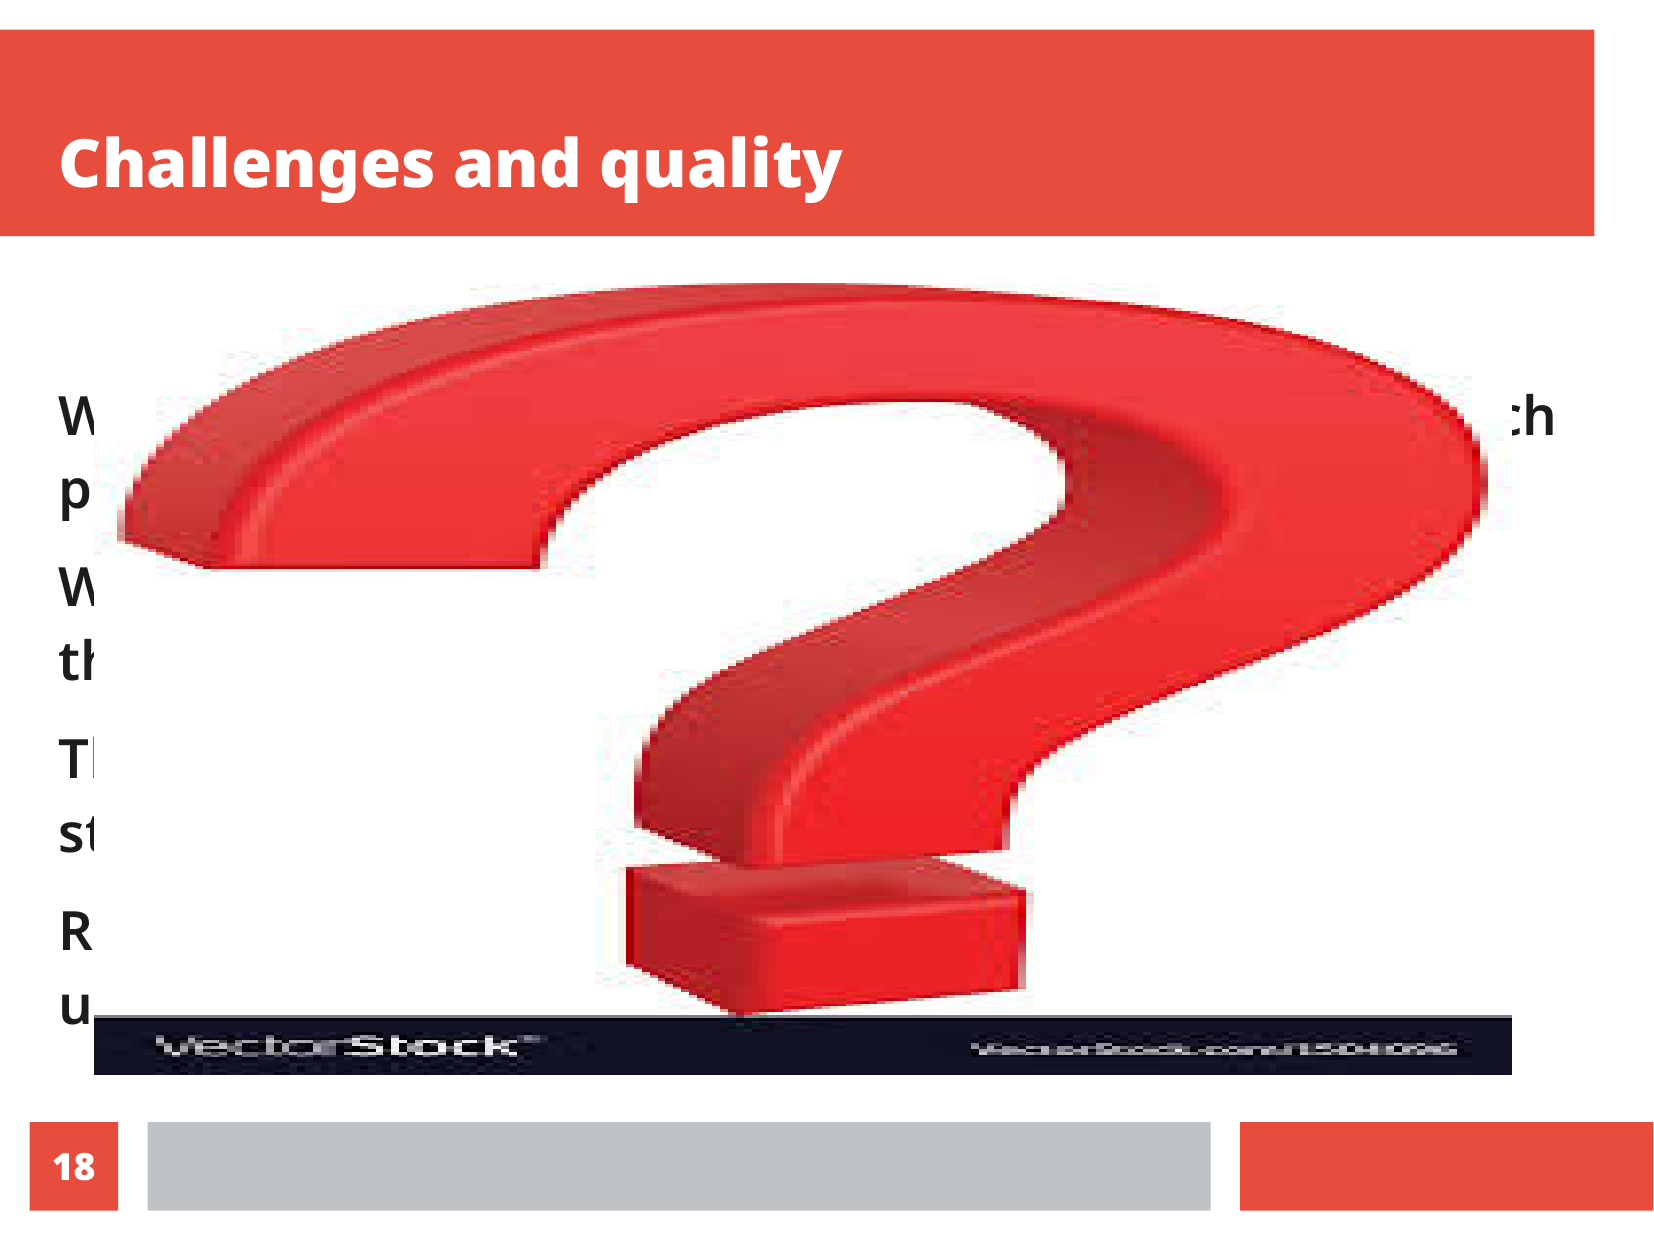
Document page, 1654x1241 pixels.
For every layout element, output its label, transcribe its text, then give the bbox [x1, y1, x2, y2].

picture [94, 283, 1512, 1075]
title Challenges and quality [59, 59, 1595, 207]
list Will Polish stock exchange will agree to sell data for such project? Will a high street bank or fintech will not start creating their own tool? The core of the tool, which will process data must be stable and of high quality Rest of the project needs only not to deter people from using it [59, 324, 1565, 1093]
